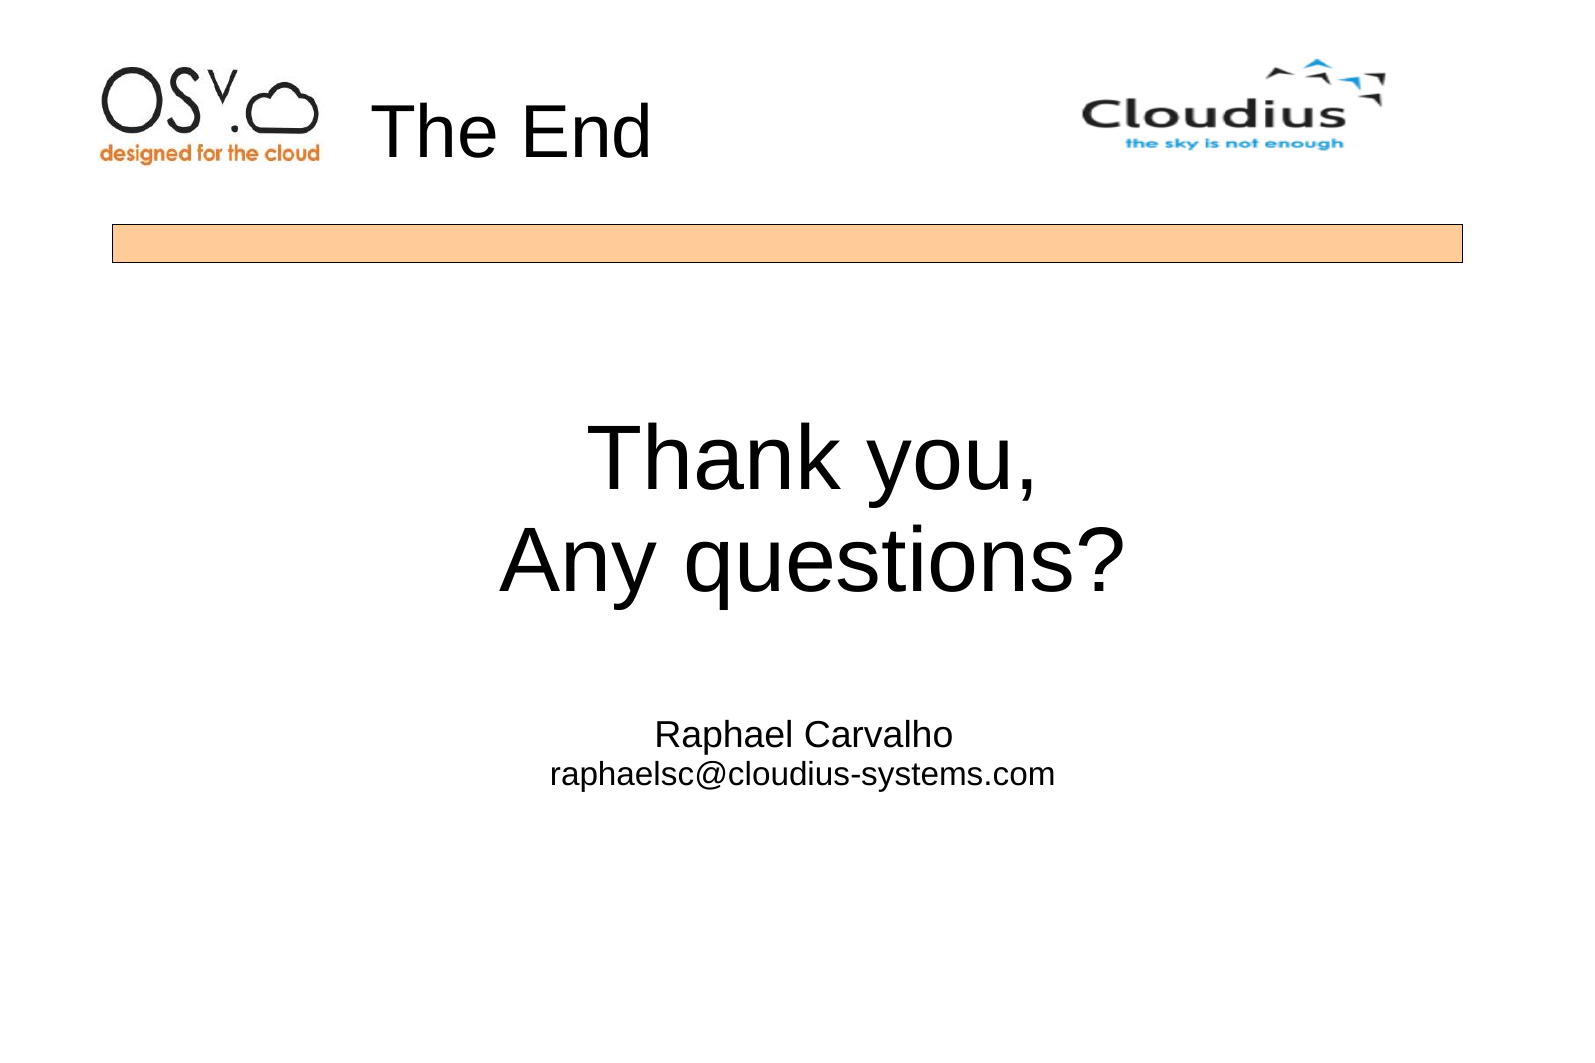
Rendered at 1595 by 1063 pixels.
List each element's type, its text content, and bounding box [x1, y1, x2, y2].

subtitle Thank you, Any questions? Raphael Carvalho raphaelsc@cloudius-systems.com [79, 248, 1515, 951]
picture [1045, 0, 1426, 211]
title The End [79, 42, 1515, 220]
picture [83, 37, 338, 186]
text_box [112, 224, 1463, 248]
